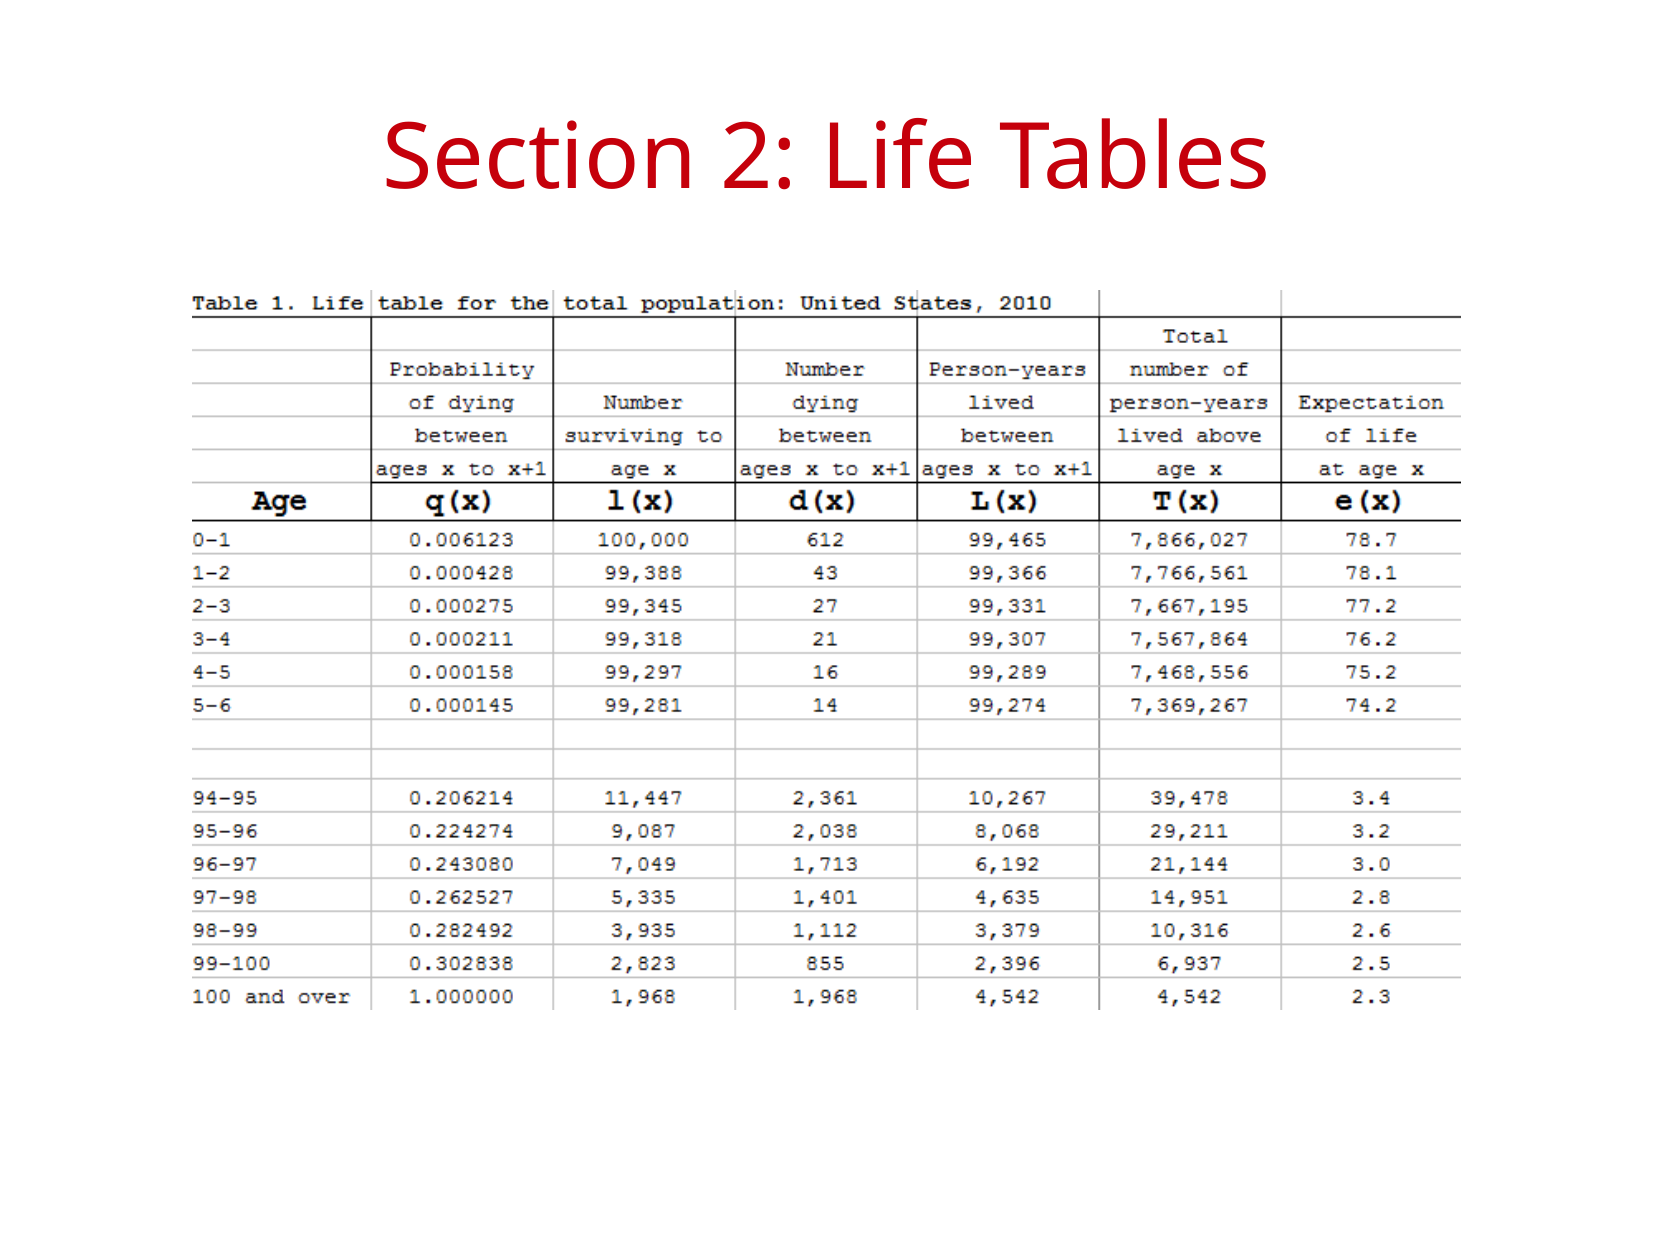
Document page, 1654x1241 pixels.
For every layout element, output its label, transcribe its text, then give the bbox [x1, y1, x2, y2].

title Section 2: Life Tables [82, 49, 1571, 257]
picture [192, 290, 1461, 1010]
